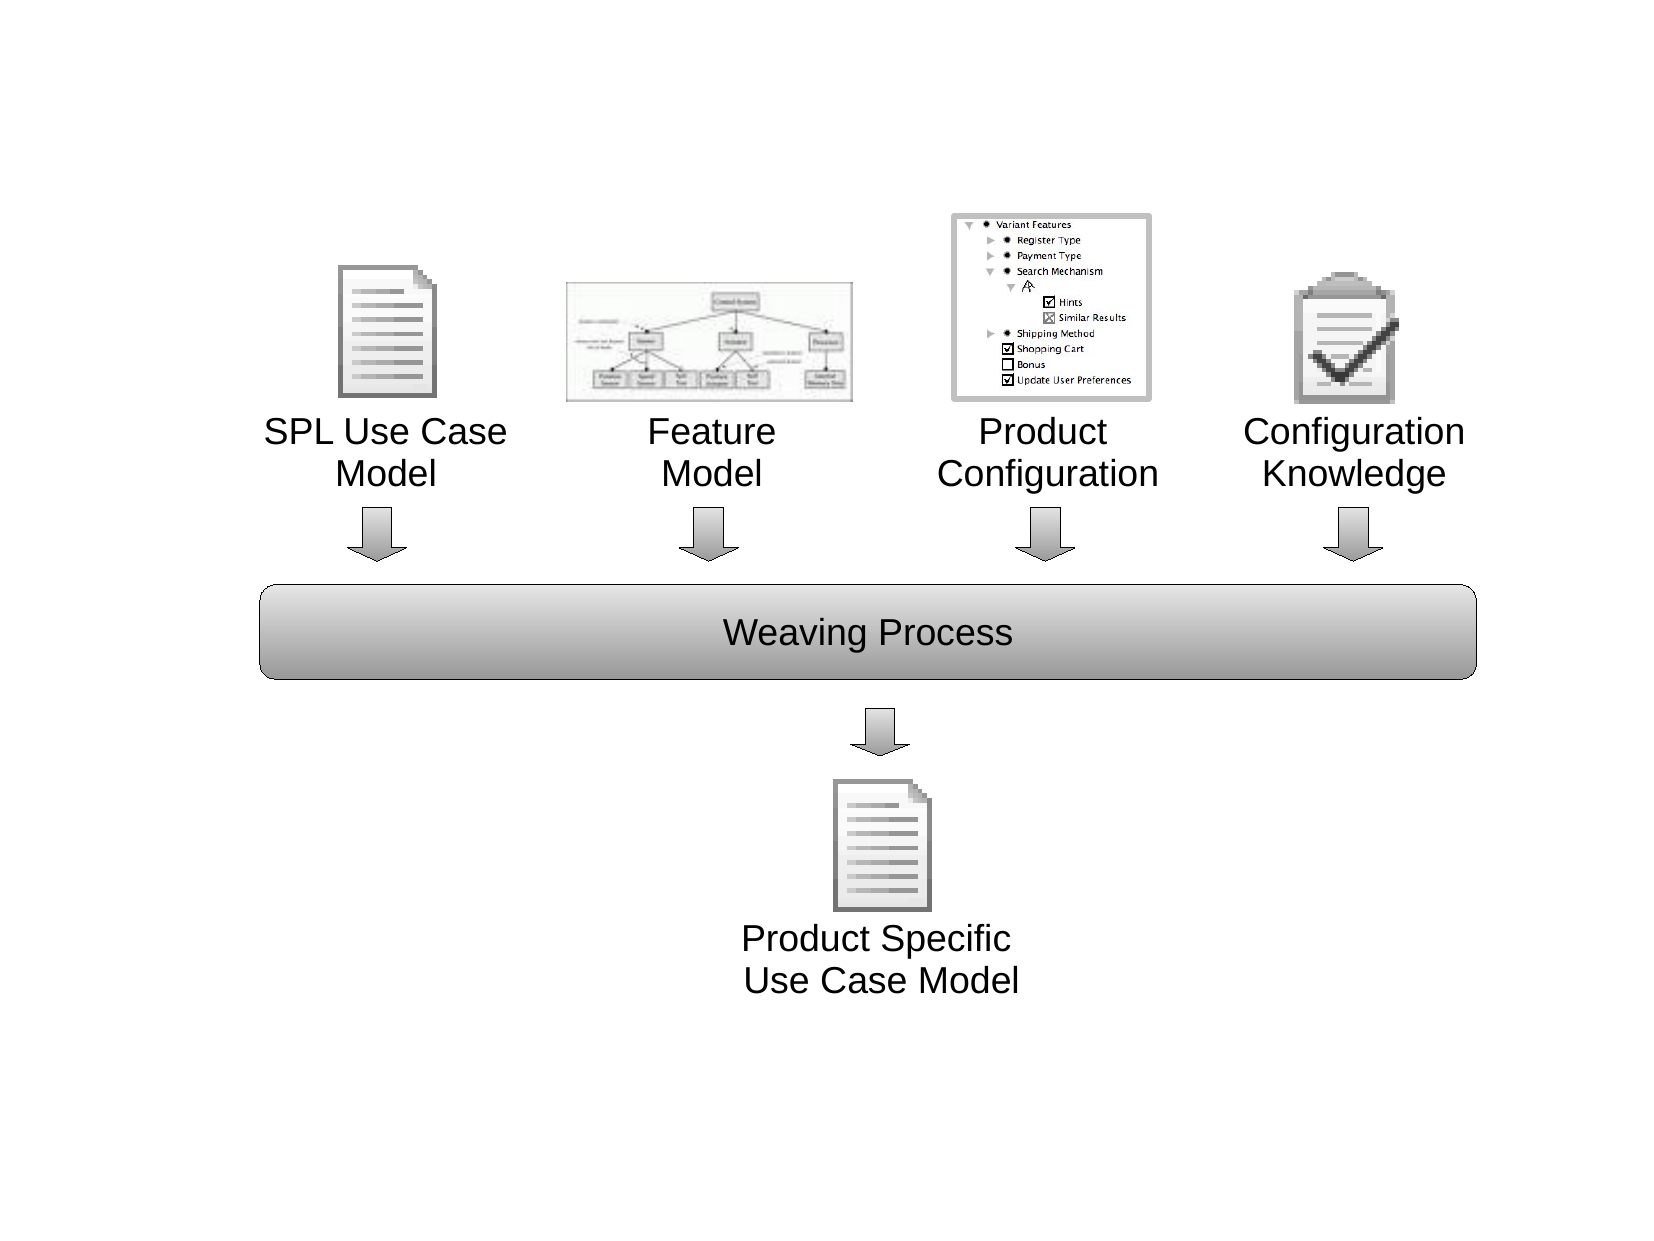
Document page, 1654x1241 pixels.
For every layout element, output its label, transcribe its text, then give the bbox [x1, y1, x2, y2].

text_box Feature Model [632, 402, 792, 502]
text_box [679, 507, 739, 562]
text_box Configuration Knowledge [1228, 402, 1481, 502]
text_box [347, 507, 407, 562]
text_box Product Specific Use Case Model [726, 910, 1038, 1010]
picture [566, 282, 853, 402]
picture [310, 256, 461, 408]
text_box Product Configuration [922, 402, 1174, 503]
text_box [1015, 507, 1075, 562]
text_box [850, 708, 910, 756]
picture [805, 770, 956, 922]
text_box Weaving Process [259, 584, 1477, 680]
picture [1272, 268, 1418, 402]
picture [957, 218, 1146, 396]
text_box SPL Use Case Model [248, 402, 523, 503]
text_box [1323, 507, 1383, 562]
